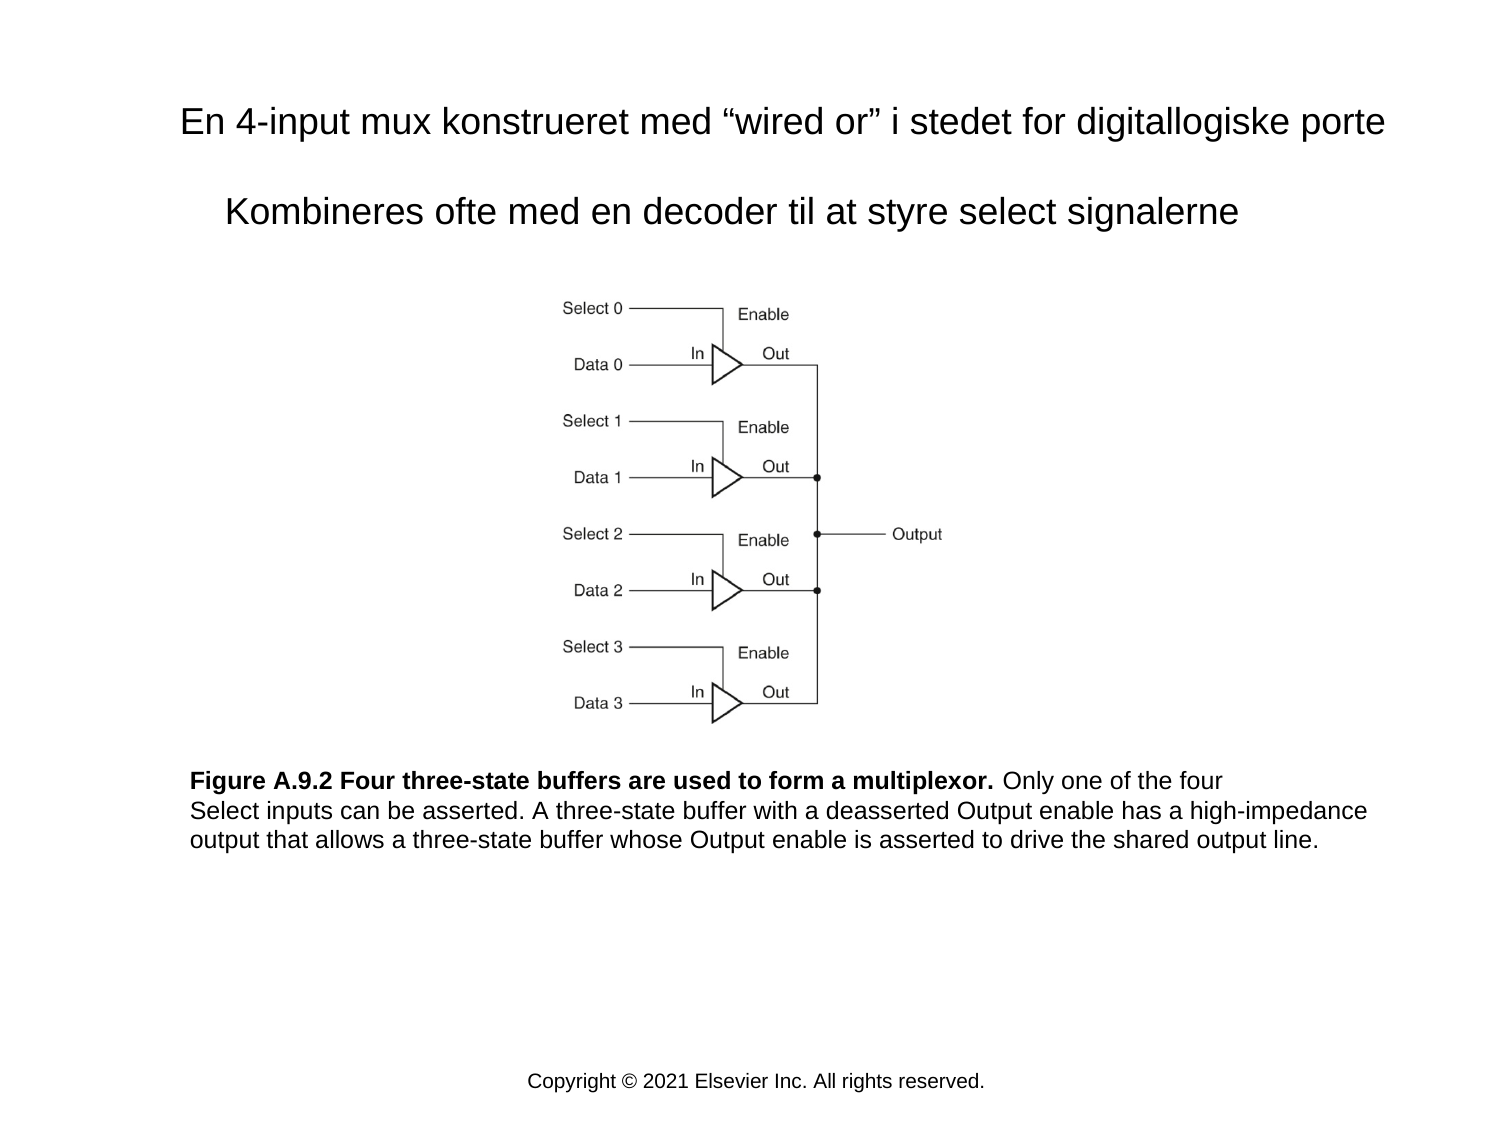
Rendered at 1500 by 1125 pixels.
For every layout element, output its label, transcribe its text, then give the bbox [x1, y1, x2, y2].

picture [562, 299, 942, 724]
text_box En 4-input mux konstrueret med “wired or” i stedet for digitallogiske porte [165, 90, 1402, 150]
text_box Kombineres ofte med en decoder til at styre select signalerne [210, 180, 1255, 240]
text_box Figure A.9.2 Four three-state buffers are used to form a multiplexor. Only one of the four Select inputs can be asserted. A three-state buffer with a deasserted Output enable has a high-impedance output that allows a three-state buffer whose Output enable is asserted to drive the shared output line. [174, 756, 1500, 862]
text_box Copyright © 2021 Elsevier Inc. All rights reserved. [512, 1059, 1001, 1101]
